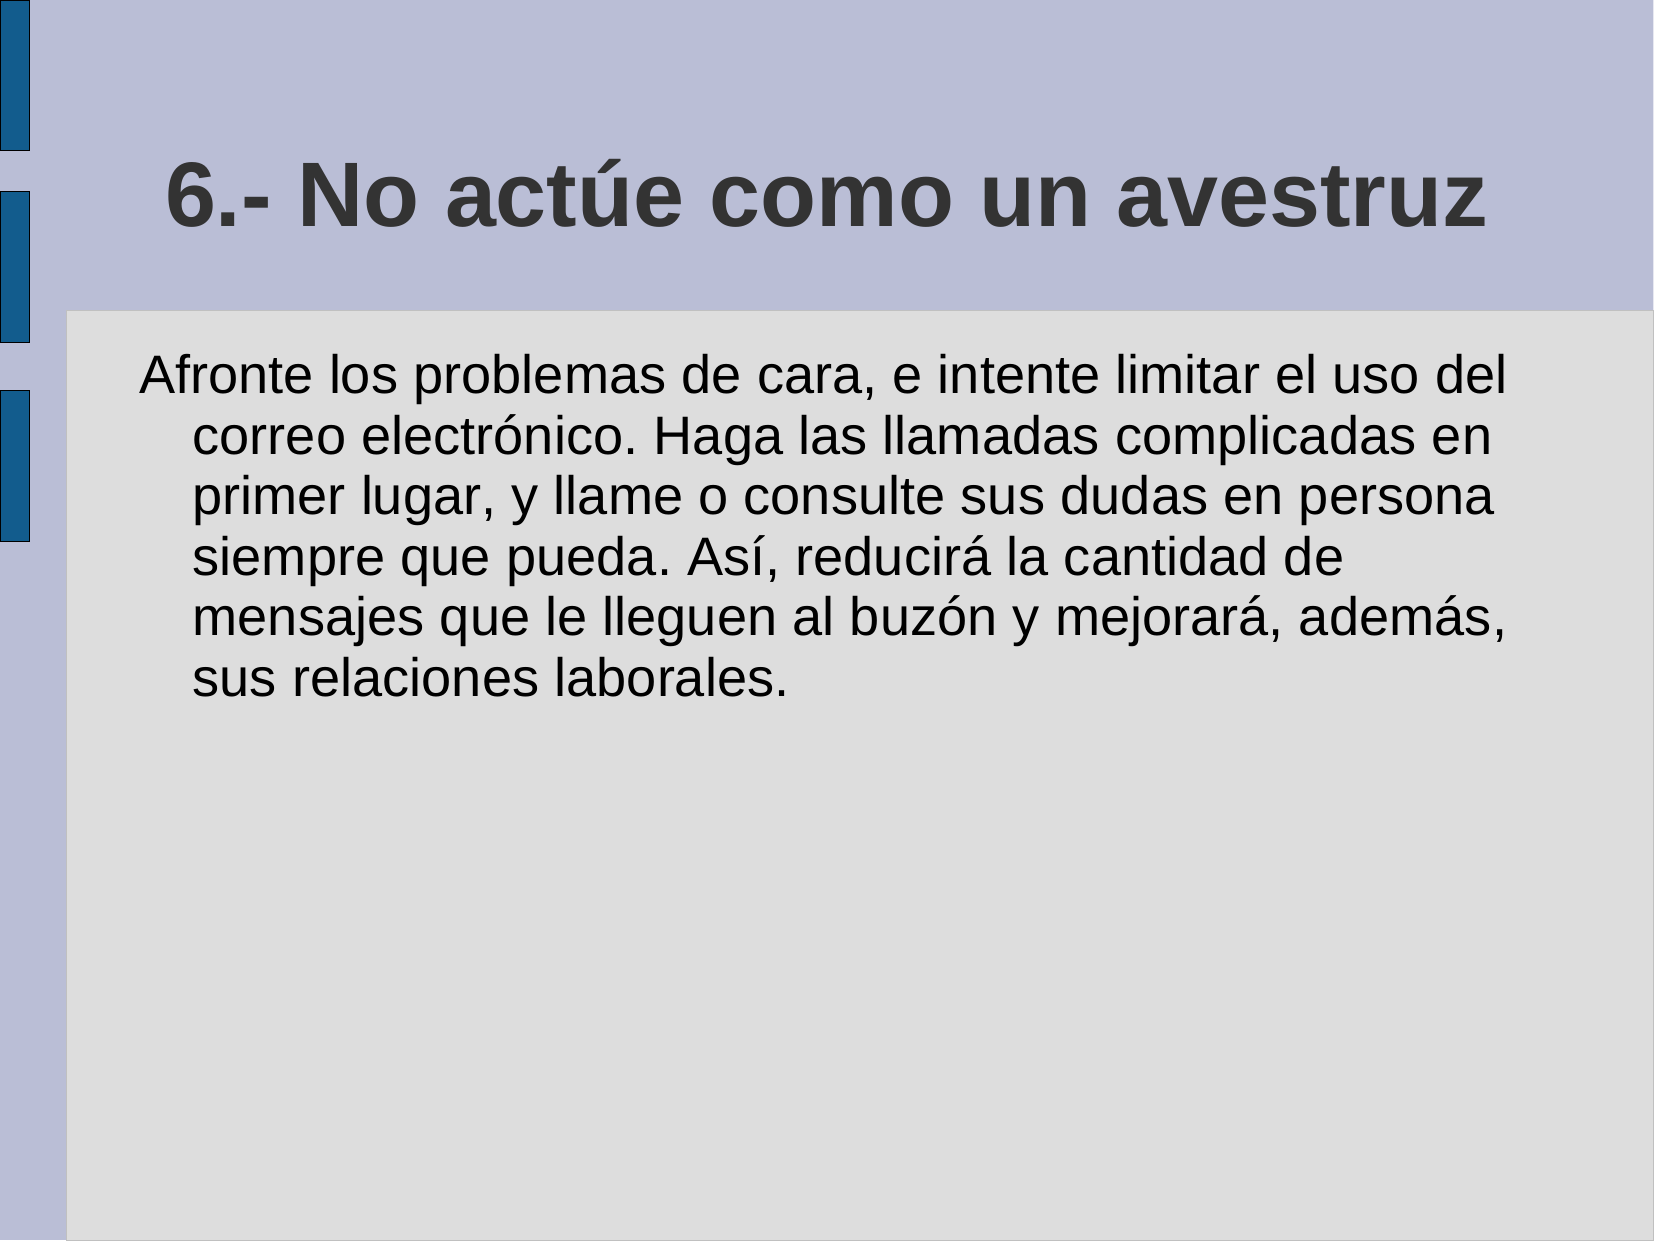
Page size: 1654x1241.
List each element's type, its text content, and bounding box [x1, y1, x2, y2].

title 6.- No actúe como un avestruz [121, 91, 1534, 299]
list Afronte los problemas de cara, e intente limitar el uso del correo electrónico. Haga las llamadas complicadas en primer lugar, y llame o consulte sus dudas en persona siempre que pueda. Así, reducirá la cantidad de mensajes que le lleguen al buzón y mejorará, además, sus relaciones laborales. [121, 344, 1534, 1127]
